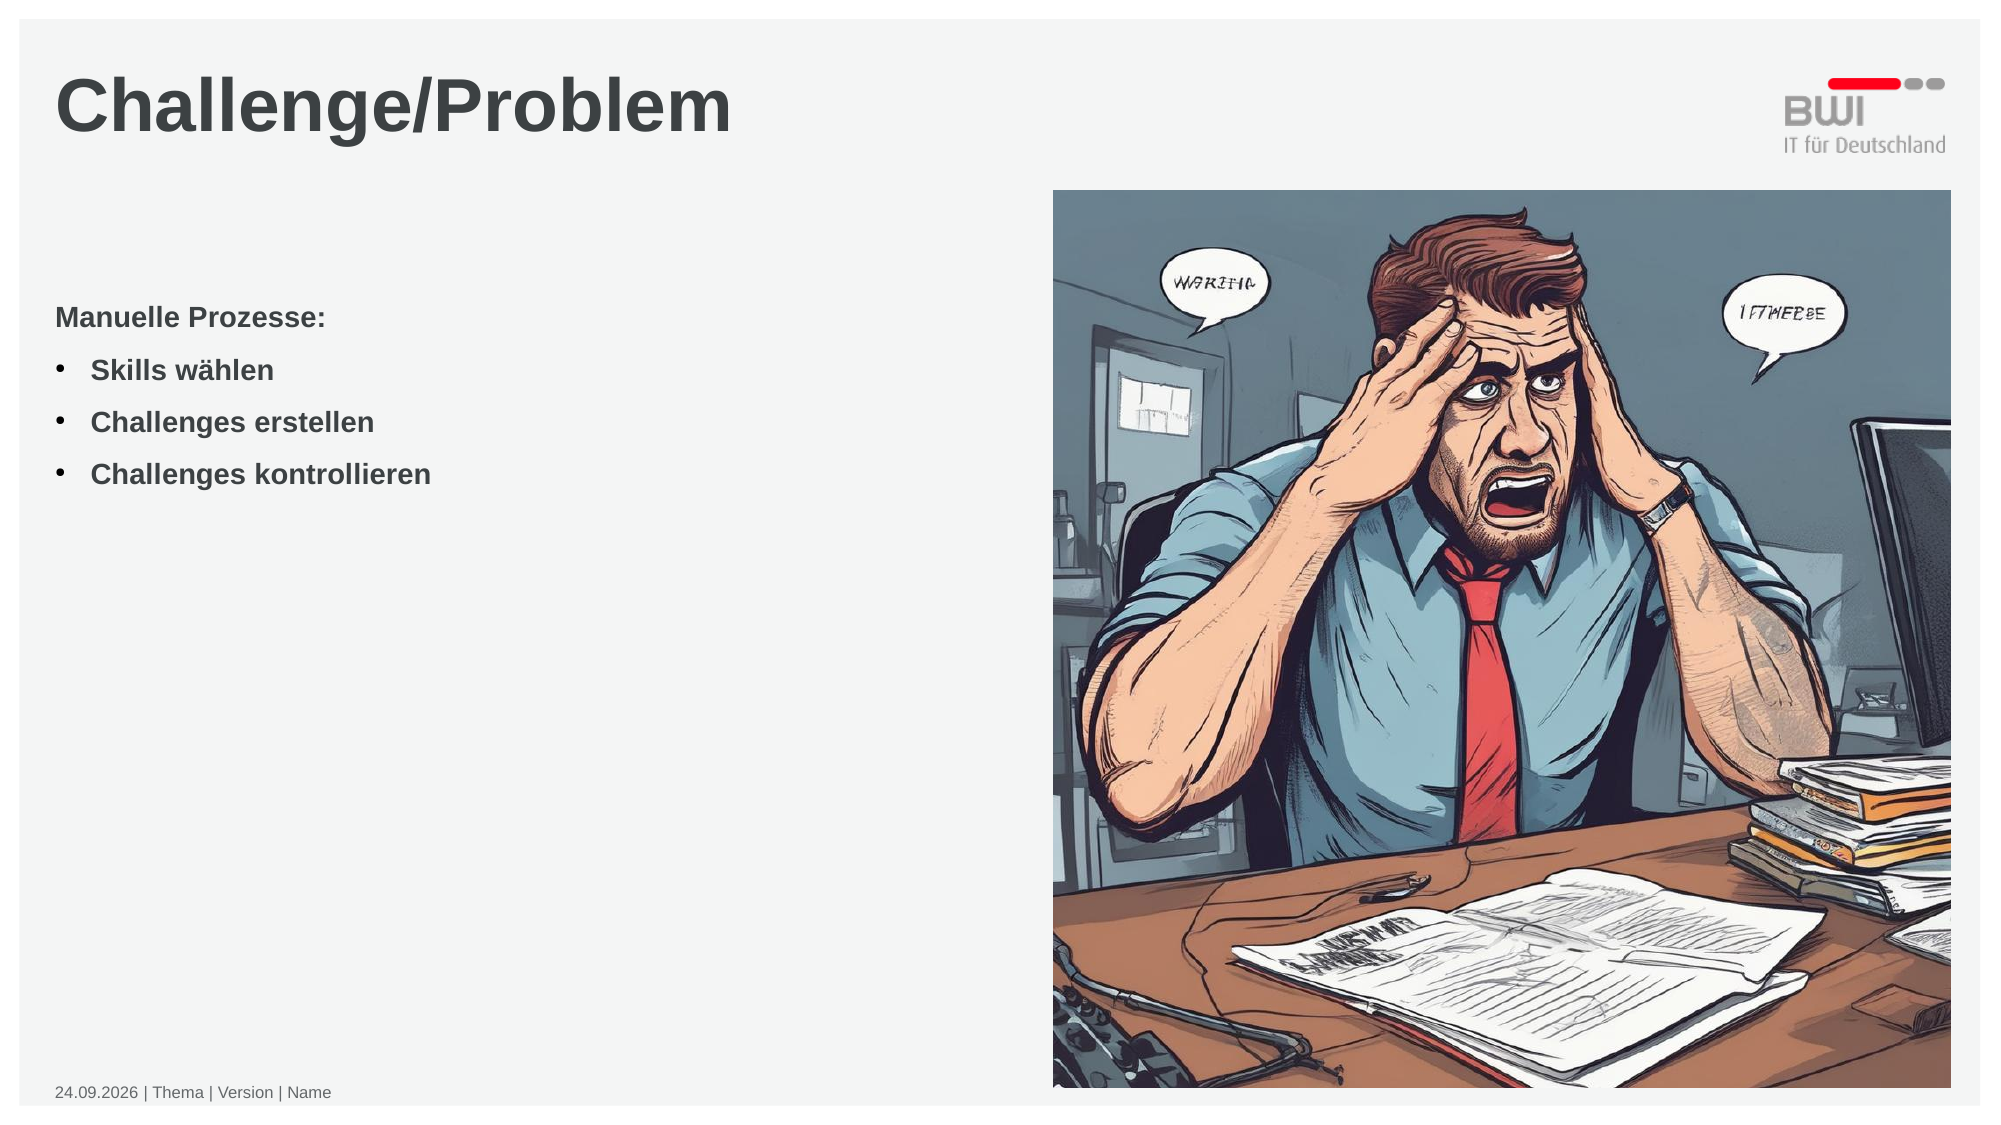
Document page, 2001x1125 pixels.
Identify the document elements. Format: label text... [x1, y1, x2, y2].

title Challenge/Problem [55, 66, 1461, 256]
list Manuelle Prozesse: Skills wählen Challenges erstellen Challenges kontrollieren [55, 302, 976, 1047]
picture [1053, 190, 1951, 1088]
picture [1785, 78, 1945, 153]
